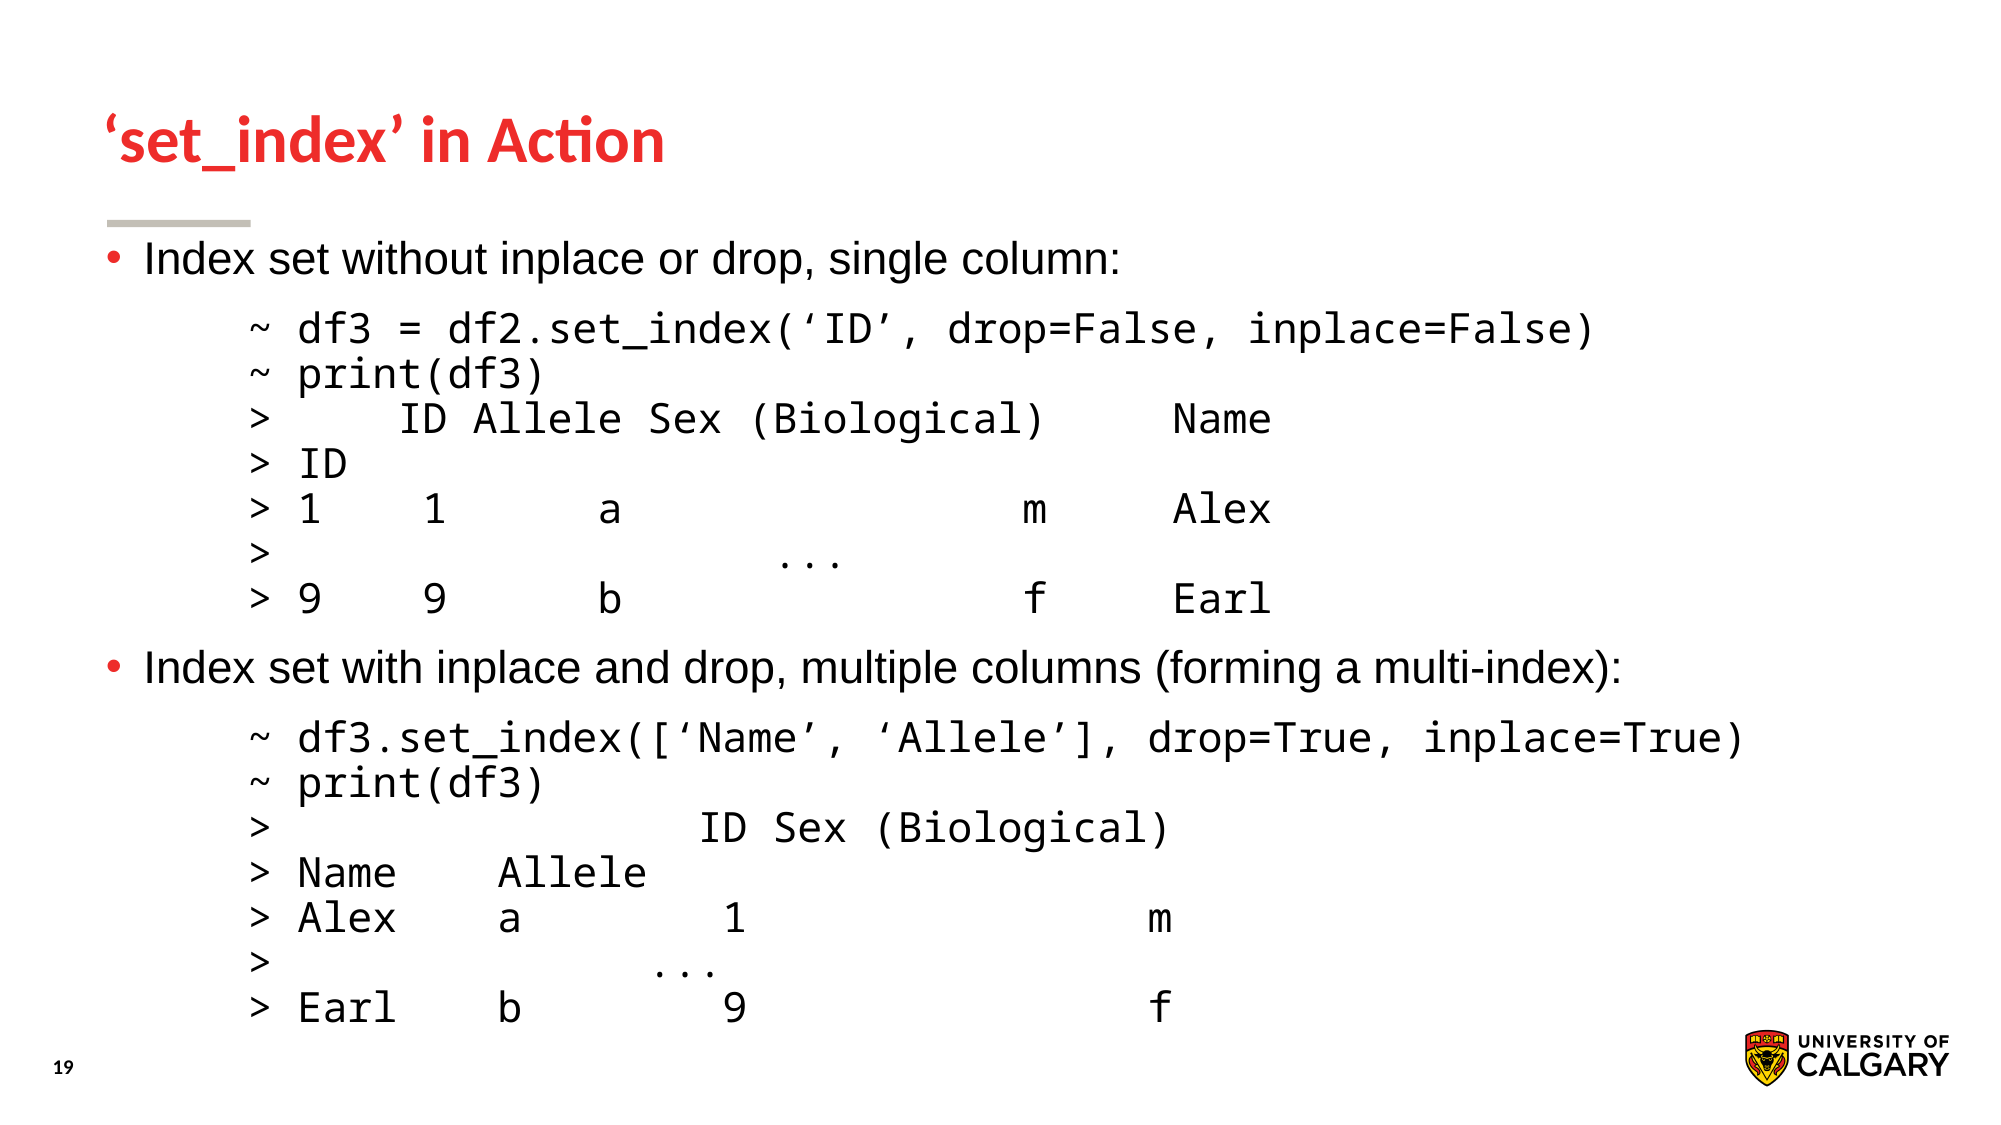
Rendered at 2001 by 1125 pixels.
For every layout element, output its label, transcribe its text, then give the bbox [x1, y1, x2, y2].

title ‘set_index’ in Action [87, 60, 1774, 222]
picture [1722, 1012, 1972, 1099]
list Index set without inplace or drop, single column: ~ df3 = df2.set_index(‘ID’, drop=False, inplace=False) ~ print(df3) > ID Allele Sex (Biological) Name > ID > 1 1 a m Alex > ... > 9 9 b f Earl Index set with inplace and drop, multiple columns (forming a multi-index): ~ df3.set_index([‘Name’, ‘Allele’], drop=True, inplace=True) ~ print(df3) > ID Sex (Biological) > Name Allele > Alex a 1 m > ... > Earl b 9 f [91, 227, 1774, 941]
